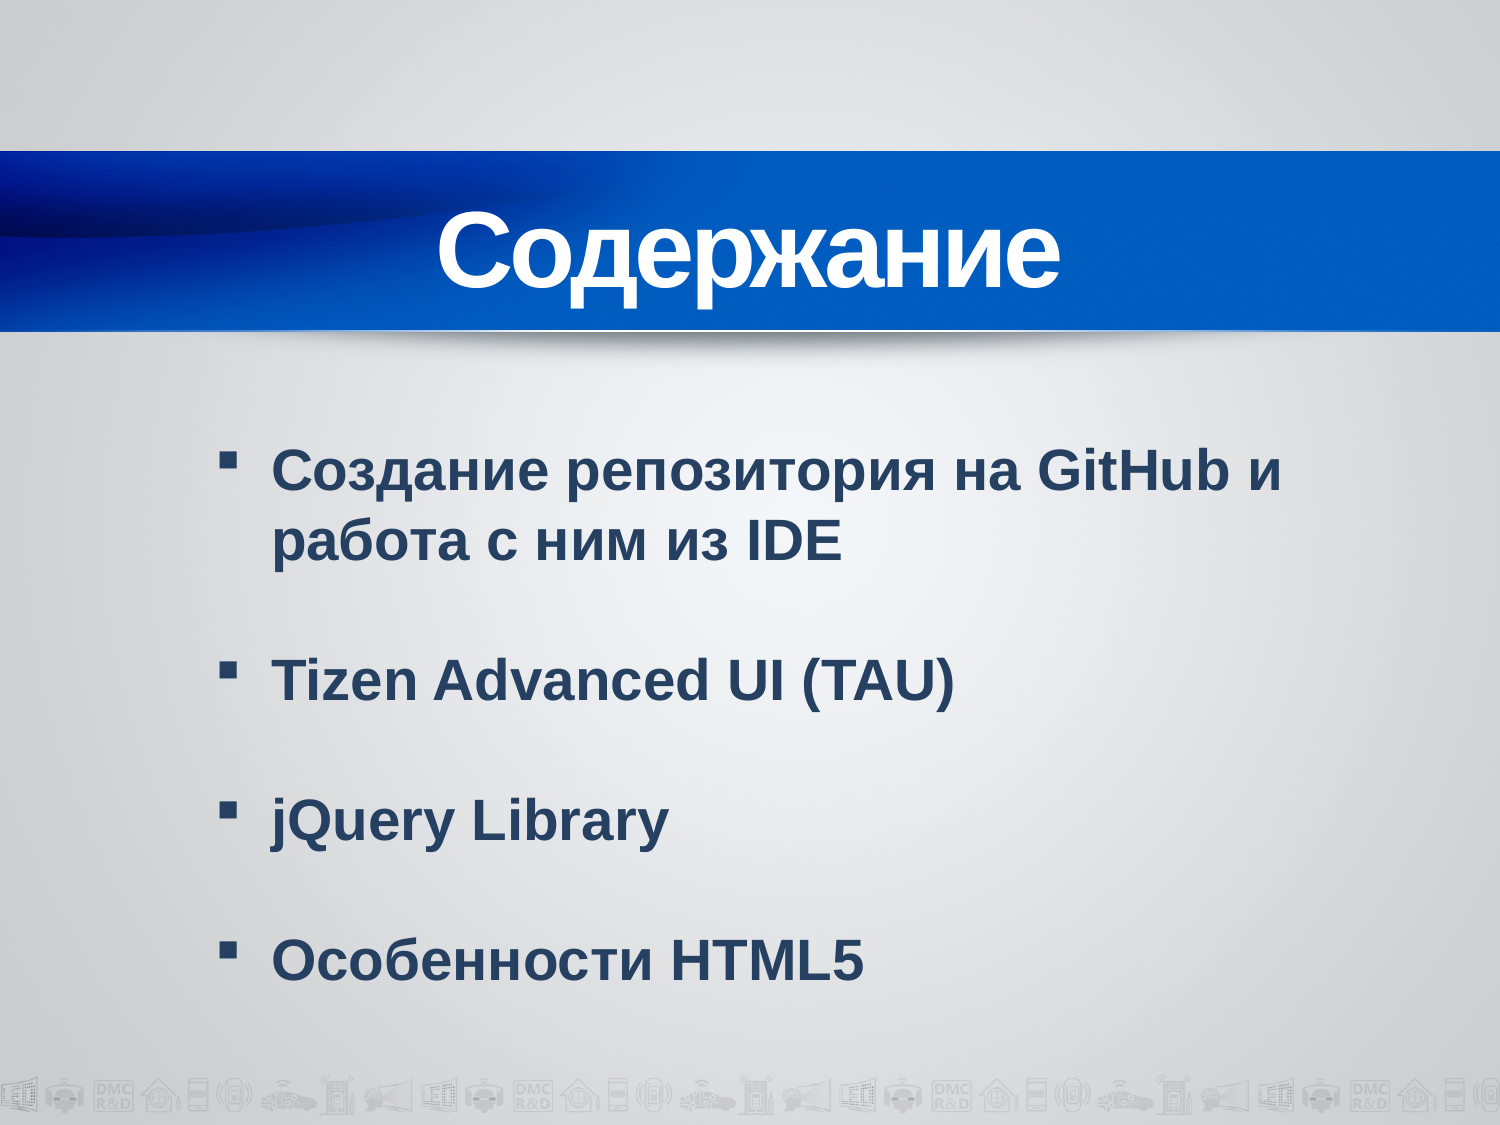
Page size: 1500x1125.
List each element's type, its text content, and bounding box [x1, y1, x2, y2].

title Содержание [112, 149, 1388, 338]
text_box Создание репозитория на GitHub и работа с ним из IDE Tizen Advanced UI (TAU) jQuery Library Особенности HTML5 [200, 424, 1300, 1000]
picture [0, 0, 1500, 1125]
